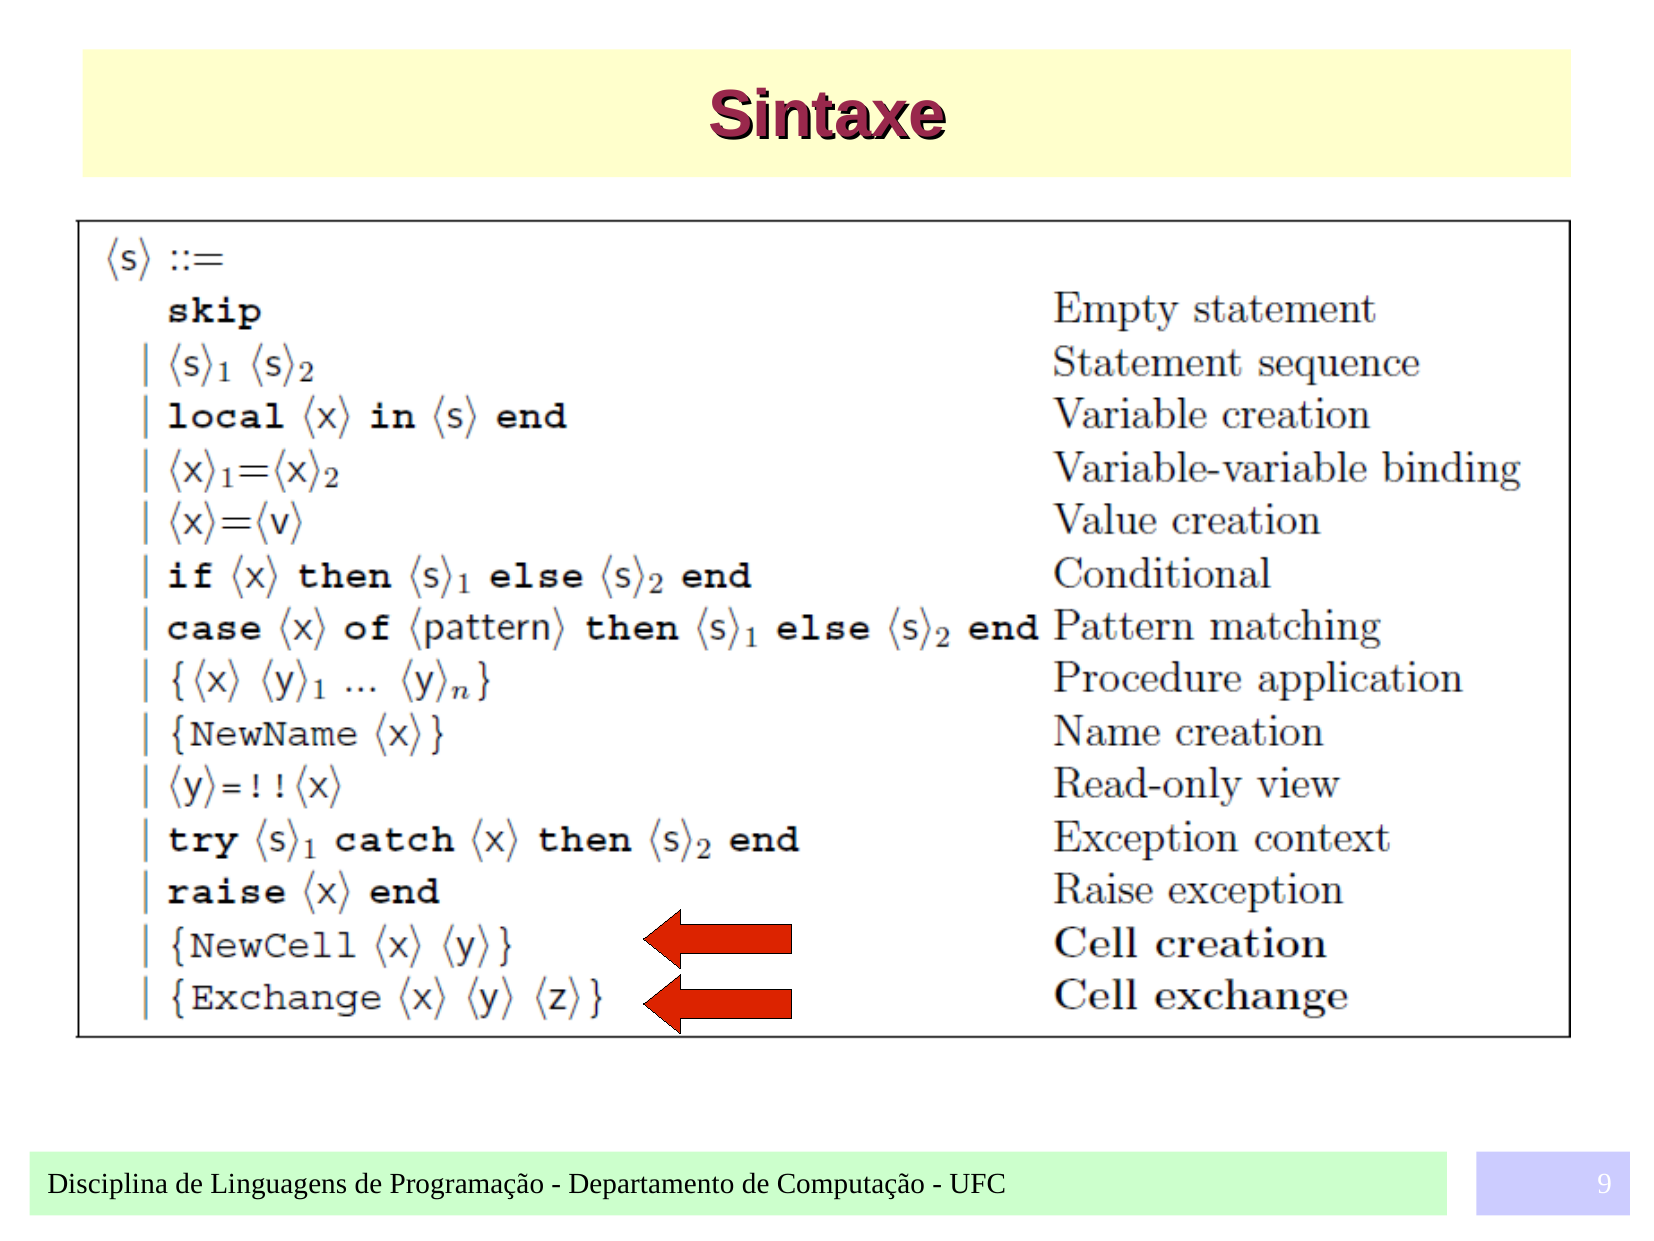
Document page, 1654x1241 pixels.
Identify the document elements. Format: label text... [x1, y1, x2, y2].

text_box [643, 974, 792, 1034]
text_box [643, 909, 792, 969]
title Sintaxe [82, 49, 1571, 178]
picture [69, 215, 1571, 1040]
